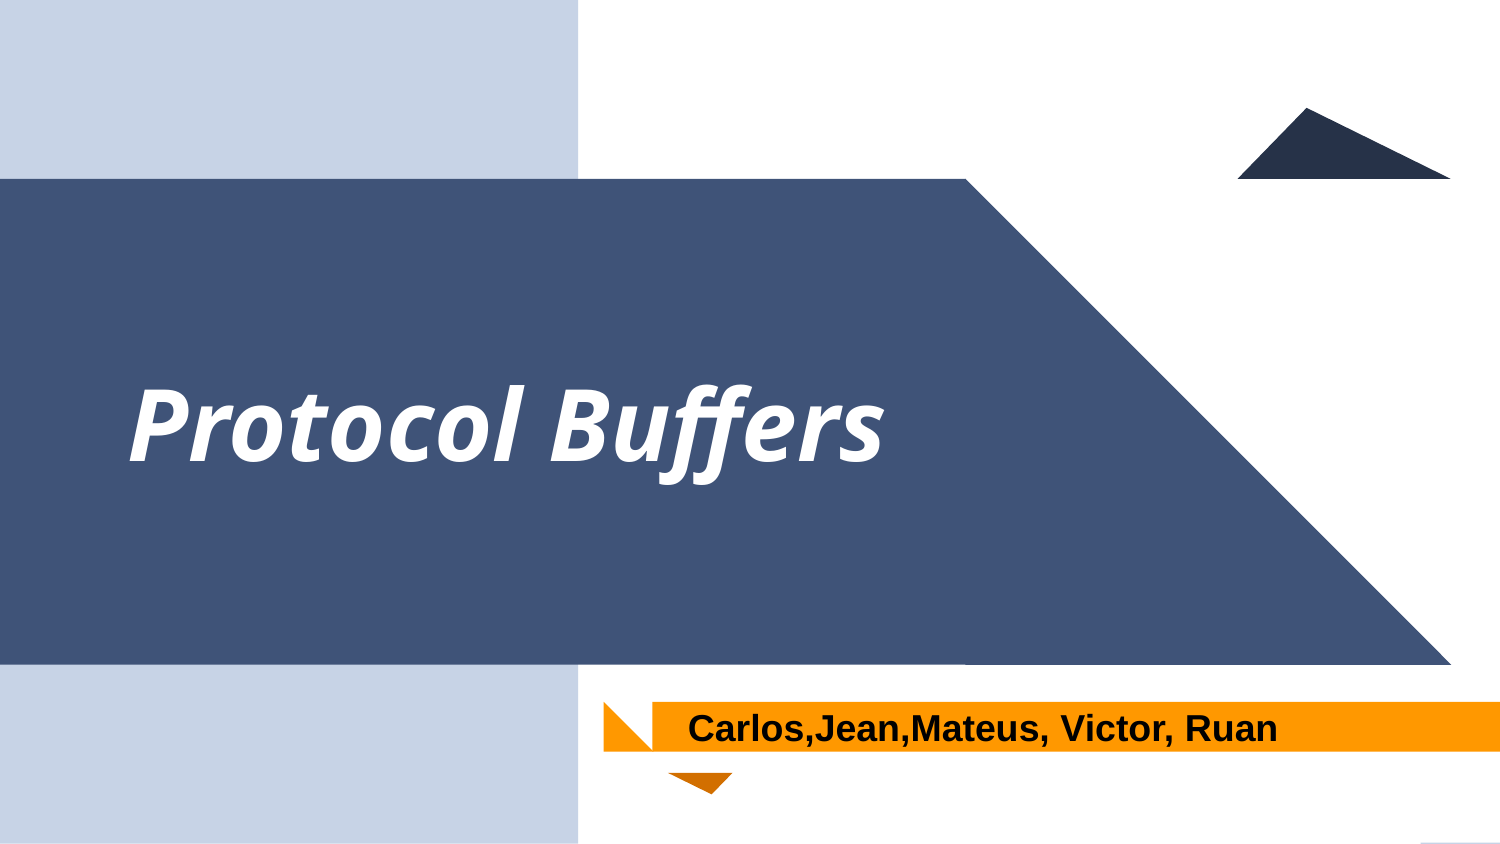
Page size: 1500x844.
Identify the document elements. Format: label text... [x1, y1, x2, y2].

text_box Carlos,Jean,Mateus, Victor, Ruan [673, 696, 1477, 754]
text_box Protocol Buffers [112, 178, 993, 665]
